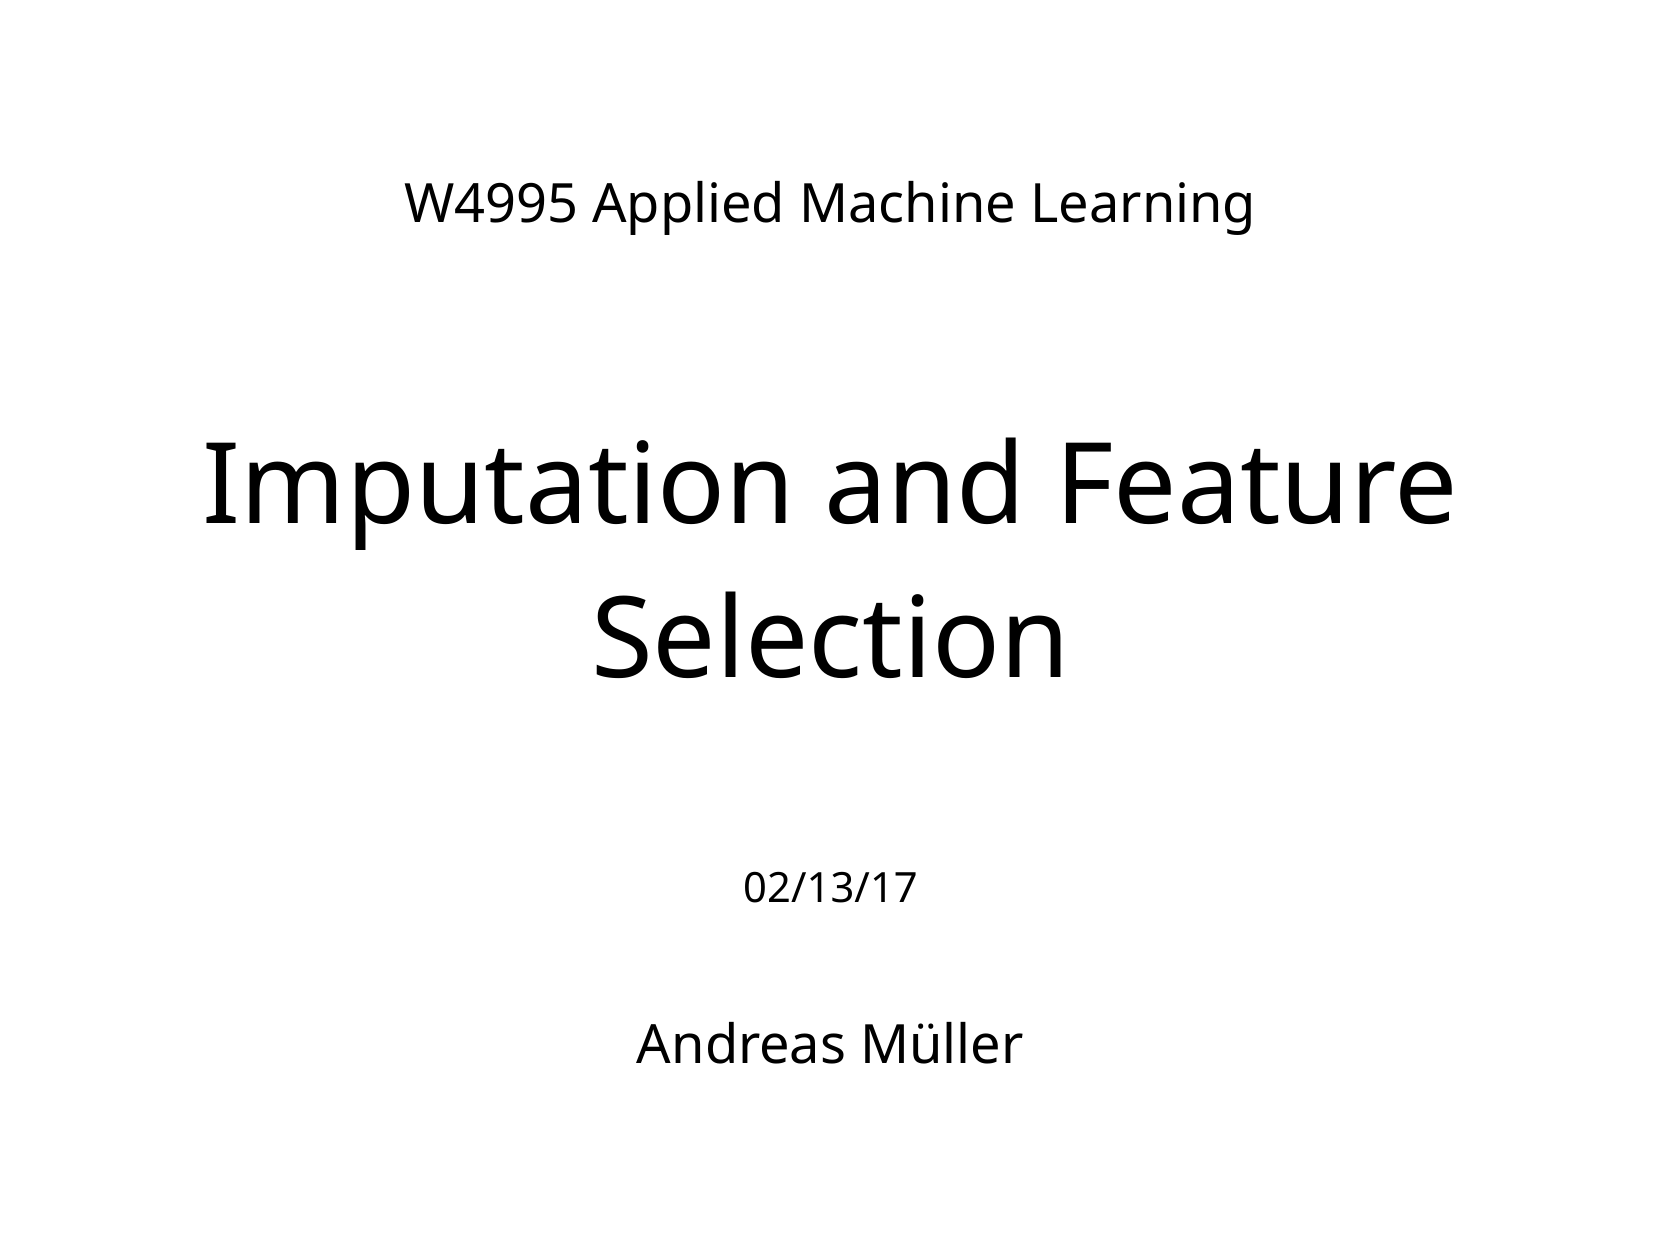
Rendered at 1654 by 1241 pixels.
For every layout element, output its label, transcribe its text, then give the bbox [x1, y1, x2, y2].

text_box W4995 Applied Machine Learning Imputation and Feature Selection 02/13/17 Andreas Müller [86, 142, 1575, 1103]
